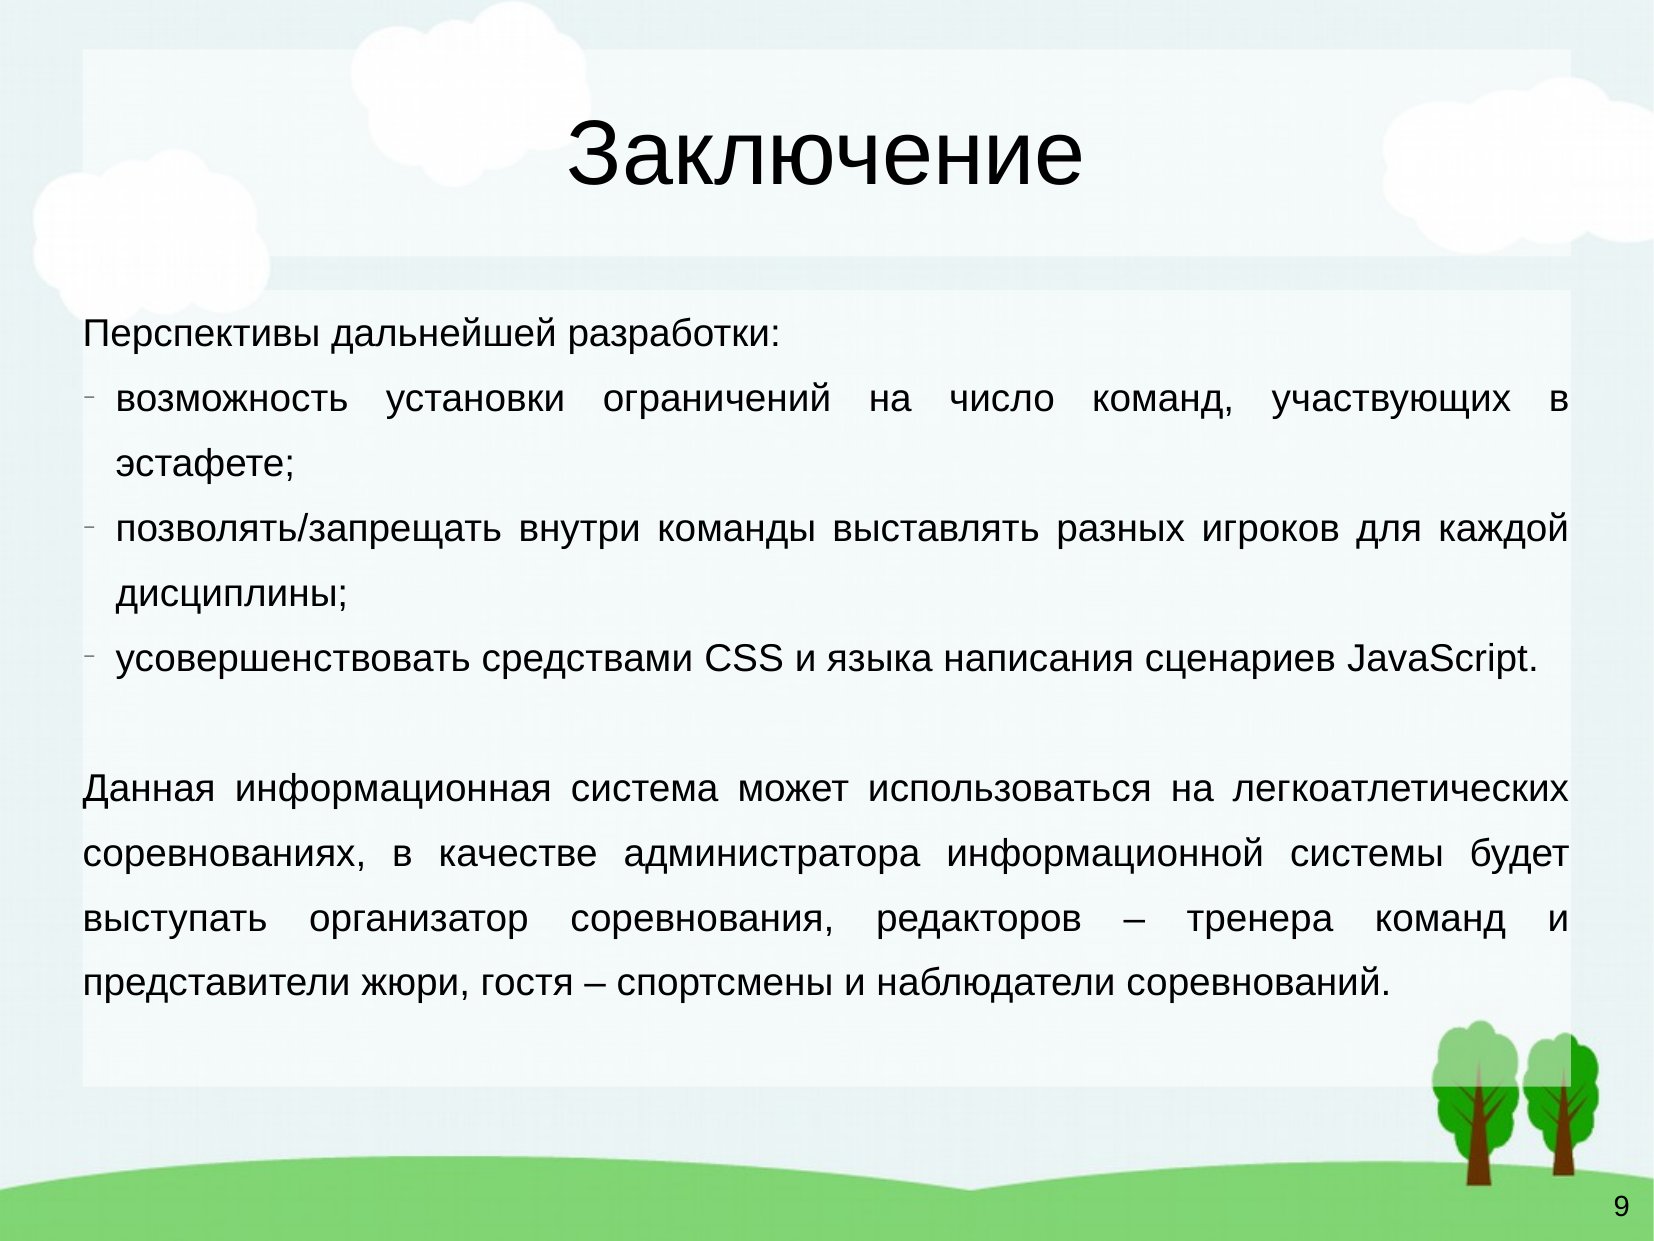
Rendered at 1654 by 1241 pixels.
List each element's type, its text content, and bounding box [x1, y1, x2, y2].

title Заключение [82, 49, 1571, 257]
picture [0, 0, 1654, 1241]
list Перспективы дальнейшей разработки: возможность установки ограничений на число команд, участвующих в эстафете; позволять/запрещать внутри команды выставлять разных игроков для каждой дисциплины; усовершенствовать средствами CSS и языка написания сценариев JavaScript. Данная информационная система может использоваться на легкоатлетических соревнованиях, в качестве администратора информационной системы будет выступать организатор соревнования, редакторов – тренера команд и представители жюри, гостя – спортсмены и наблюдатели соревнований. [82, 290, 1571, 1087]
